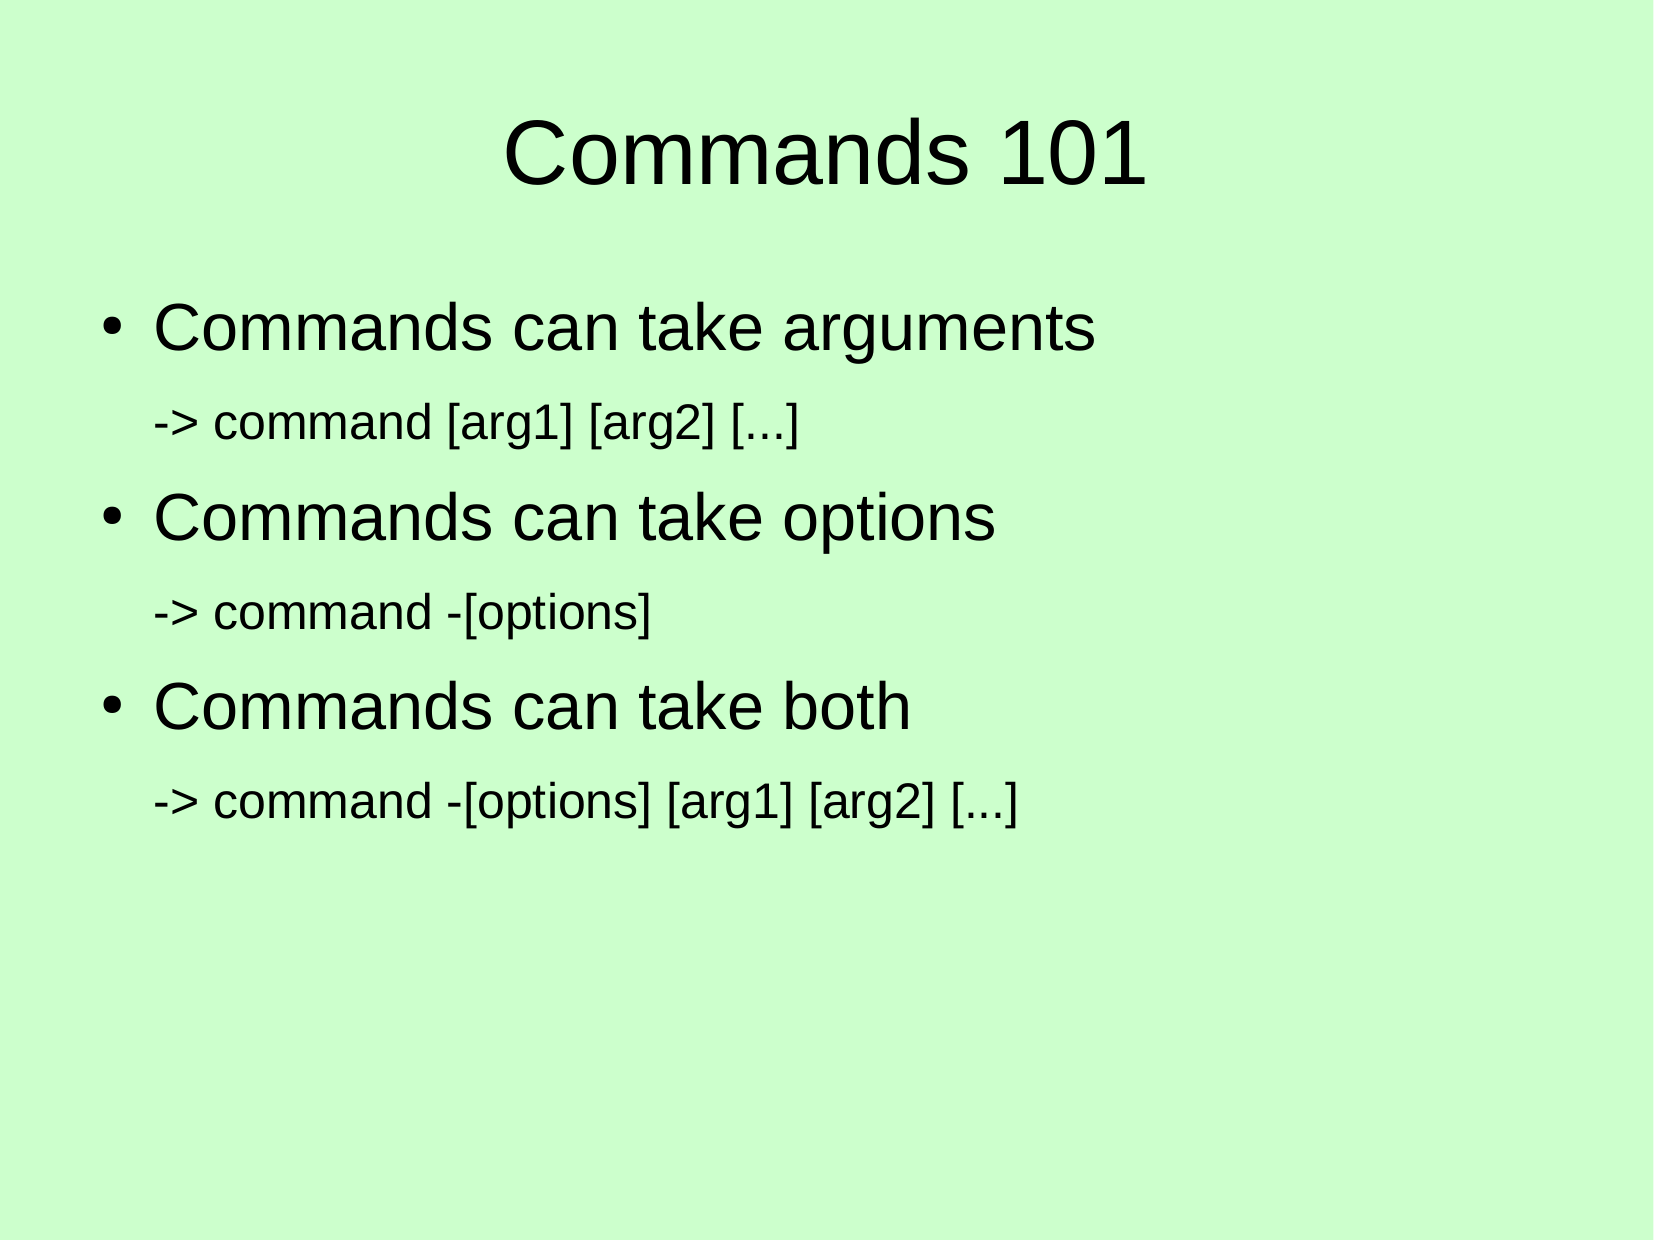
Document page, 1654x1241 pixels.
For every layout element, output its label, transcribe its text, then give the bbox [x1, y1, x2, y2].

list Commands can take arguments -> command [arg1] [arg2] [...] Commands can take options -> command -[options] Commands can take both -> command -[options] [arg1] [arg2] [...] [82, 290, 1571, 1010]
title Commands 101 [82, 49, 1571, 257]
